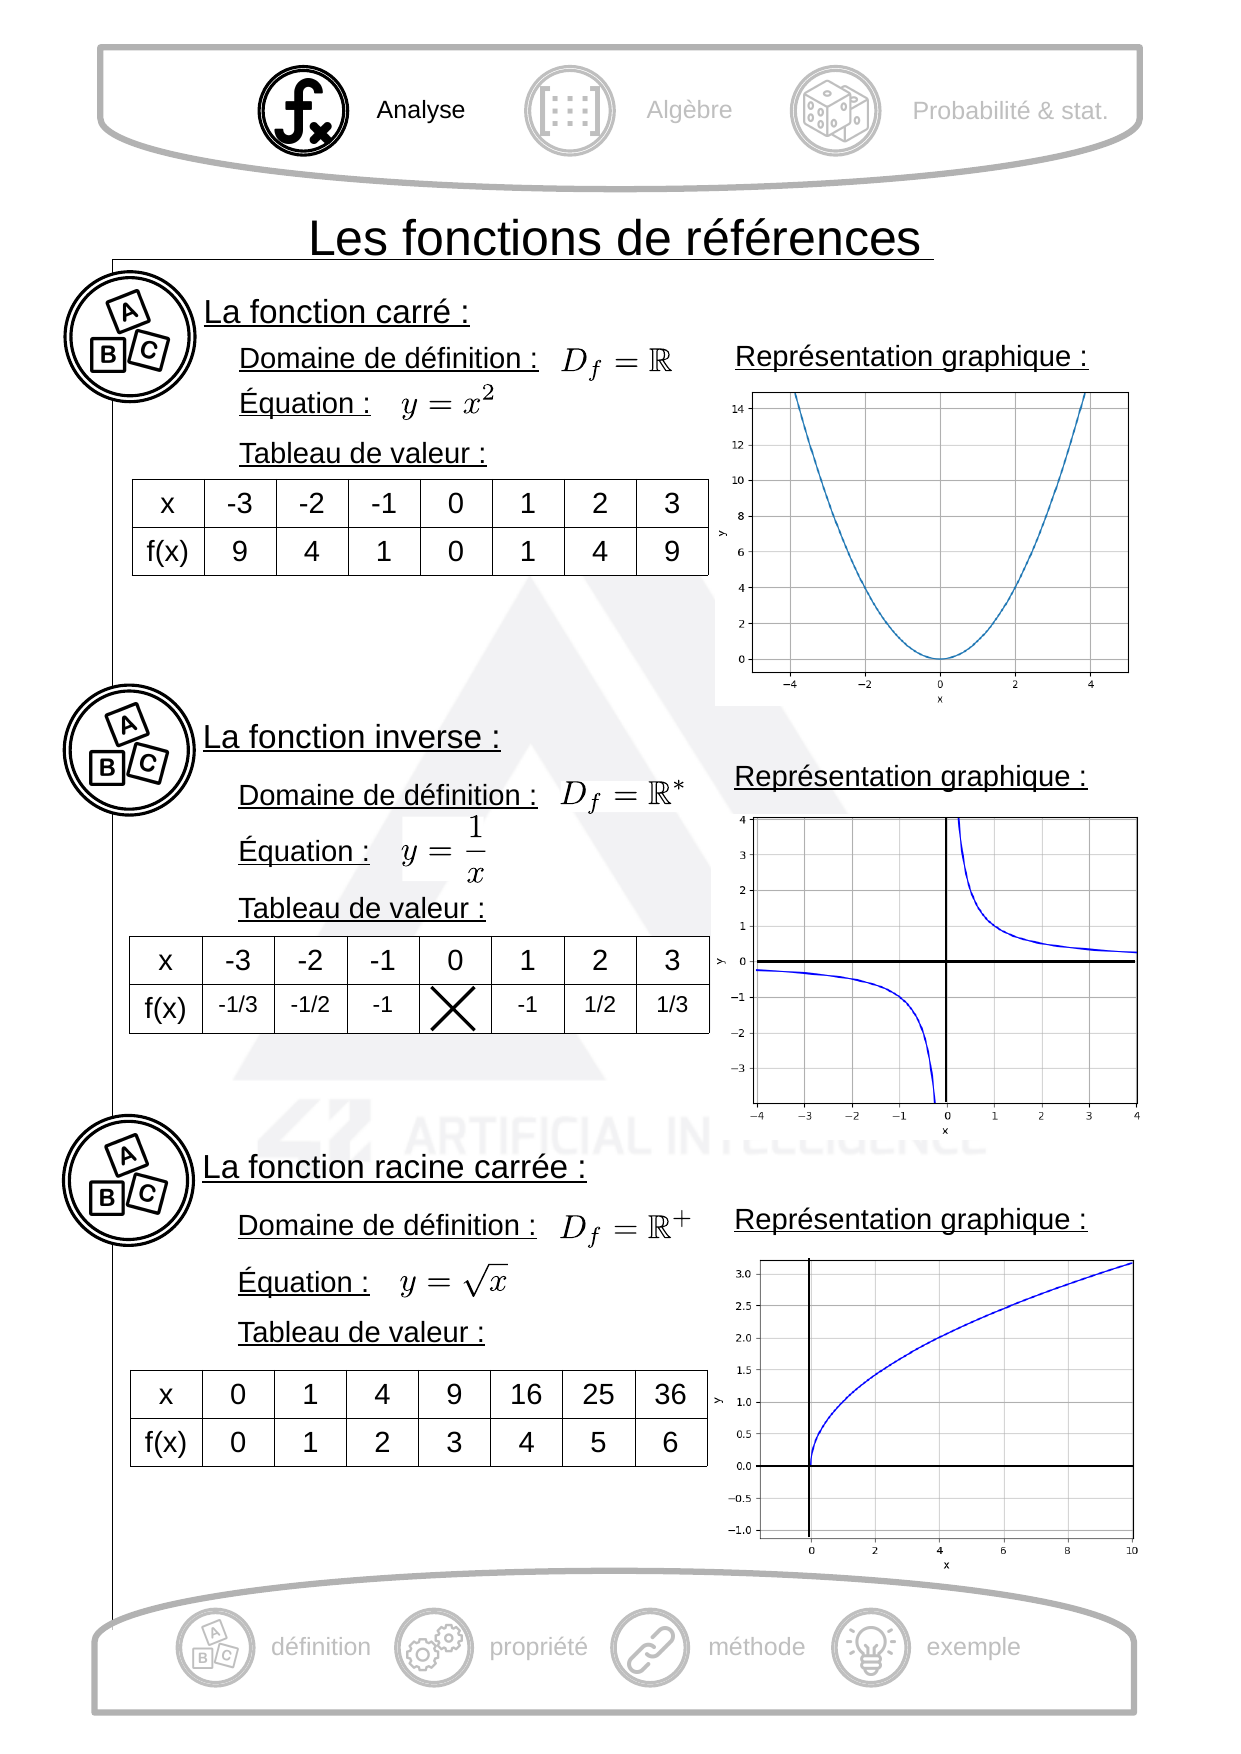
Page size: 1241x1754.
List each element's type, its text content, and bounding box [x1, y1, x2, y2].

picture [59, 59, 1182, 1695]
text_box [400, 1263, 508, 1298]
table_header -2 [275, 937, 347, 984]
text_box [94, 1570, 1134, 1713]
text_box [100, 693, 159, 702]
table_cell -1/2 [275, 985, 347, 1033]
table_header 1 [493, 480, 564, 527]
text_box [72, 712, 186, 807]
table_cell f(x) [130, 985, 202, 1033]
table_cell -1 [492, 985, 564, 1033]
table_cell [433, 985, 473, 1005]
table_header x [130, 937, 202, 984]
text_box [560, 779, 684, 814]
text_box [100, 47, 1140, 190]
table_header -2 [277, 480, 348, 527]
text_box Représentation graphique : [719, 752, 1169, 800]
text_box [560, 1209, 691, 1248]
table_cell 4 [491, 1419, 562, 1466]
table_header 1 [492, 937, 564, 984]
text_box [64, 685, 188, 816]
text_box Représentation graphique : [719, 1195, 1169, 1243]
text_box [430, 985, 476, 1032]
table_cell 9 [637, 528, 708, 575]
table_cell 0 [203, 1419, 274, 1466]
table_cell 6 [636, 1419, 707, 1466]
text_box [401, 383, 494, 421]
table_header x [131, 1371, 202, 1418]
table_header 0 [203, 1371, 274, 1418]
picture [88, 289, 172, 373]
text_box [73, 299, 187, 394]
table_header 1 [275, 1371, 346, 1418]
text_box Les fonctions de références [293, 203, 947, 274]
table_header -3 [205, 480, 276, 527]
text_box [71, 1142, 185, 1237]
table_cell 1/3 [637, 985, 709, 1033]
table_cell -1 [348, 985, 419, 1033]
table_cell 1/2 [565, 985, 636, 1033]
picture [270, 78, 336, 144]
table_cell -1/3 [203, 985, 274, 1033]
table_cell 4 [565, 528, 636, 575]
table_cell f(x) [131, 1419, 202, 1466]
picture [113, 368, 1182, 1695]
table_cell 2 [347, 1419, 418, 1466]
table_header 2 [565, 480, 636, 527]
table_header -1 [349, 480, 420, 527]
text_box [561, 348, 673, 381]
table_cell 1 [493, 528, 564, 575]
table_header 9 [419, 1371, 490, 1418]
text_box [98, 1123, 159, 1133]
table_header 3 [637, 480, 708, 527]
table_header -3 [203, 937, 274, 984]
table_cell [420, 985, 491, 1033]
table_header x [133, 480, 204, 527]
picture [87, 702, 171, 786]
text_box La fonction inverse : Domaine de définition : Équation : Tableau de valeur : [188, 710, 1181, 977]
table_header 36 [636, 1371, 707, 1418]
table_cell 9 [205, 528, 276, 575]
text_box Analyse [361, 88, 490, 146]
table_header -1 [348, 937, 419, 984]
table_cell 4 [277, 528, 348, 575]
text_box La fonction carré : Domaine de définition : Équation : Tableau de valeur : [188, 285, 1182, 522]
table_header 3 [637, 937, 709, 984]
table_cell 3 [419, 1419, 490, 1466]
table_cell 1 [275, 1419, 346, 1466]
table_cell 5 [563, 1419, 635, 1466]
text_box [100, 280, 160, 289]
table_header 4 [347, 1371, 418, 1418]
text_box Représentation graphique : [720, 333, 1170, 381]
table_header 16 [491, 1371, 562, 1418]
table_cell 1 [349, 528, 420, 575]
picture [87, 1133, 170, 1216]
text_box La fonction racine carrée : Domaine de définition : Équation : Tableau de valeur : [187, 1141, 1180, 1402]
table_header 2 [565, 937, 636, 984]
table_header 0 [421, 480, 492, 527]
text_box [63, 1115, 187, 1246]
text_box [401, 814, 486, 883]
text_box [65, 271, 188, 402]
table_cell 0 [421, 528, 492, 575]
table_header 0 [420, 937, 491, 984]
table_cell f(x) [133, 528, 204, 575]
table_header 25 [563, 1371, 635, 1418]
